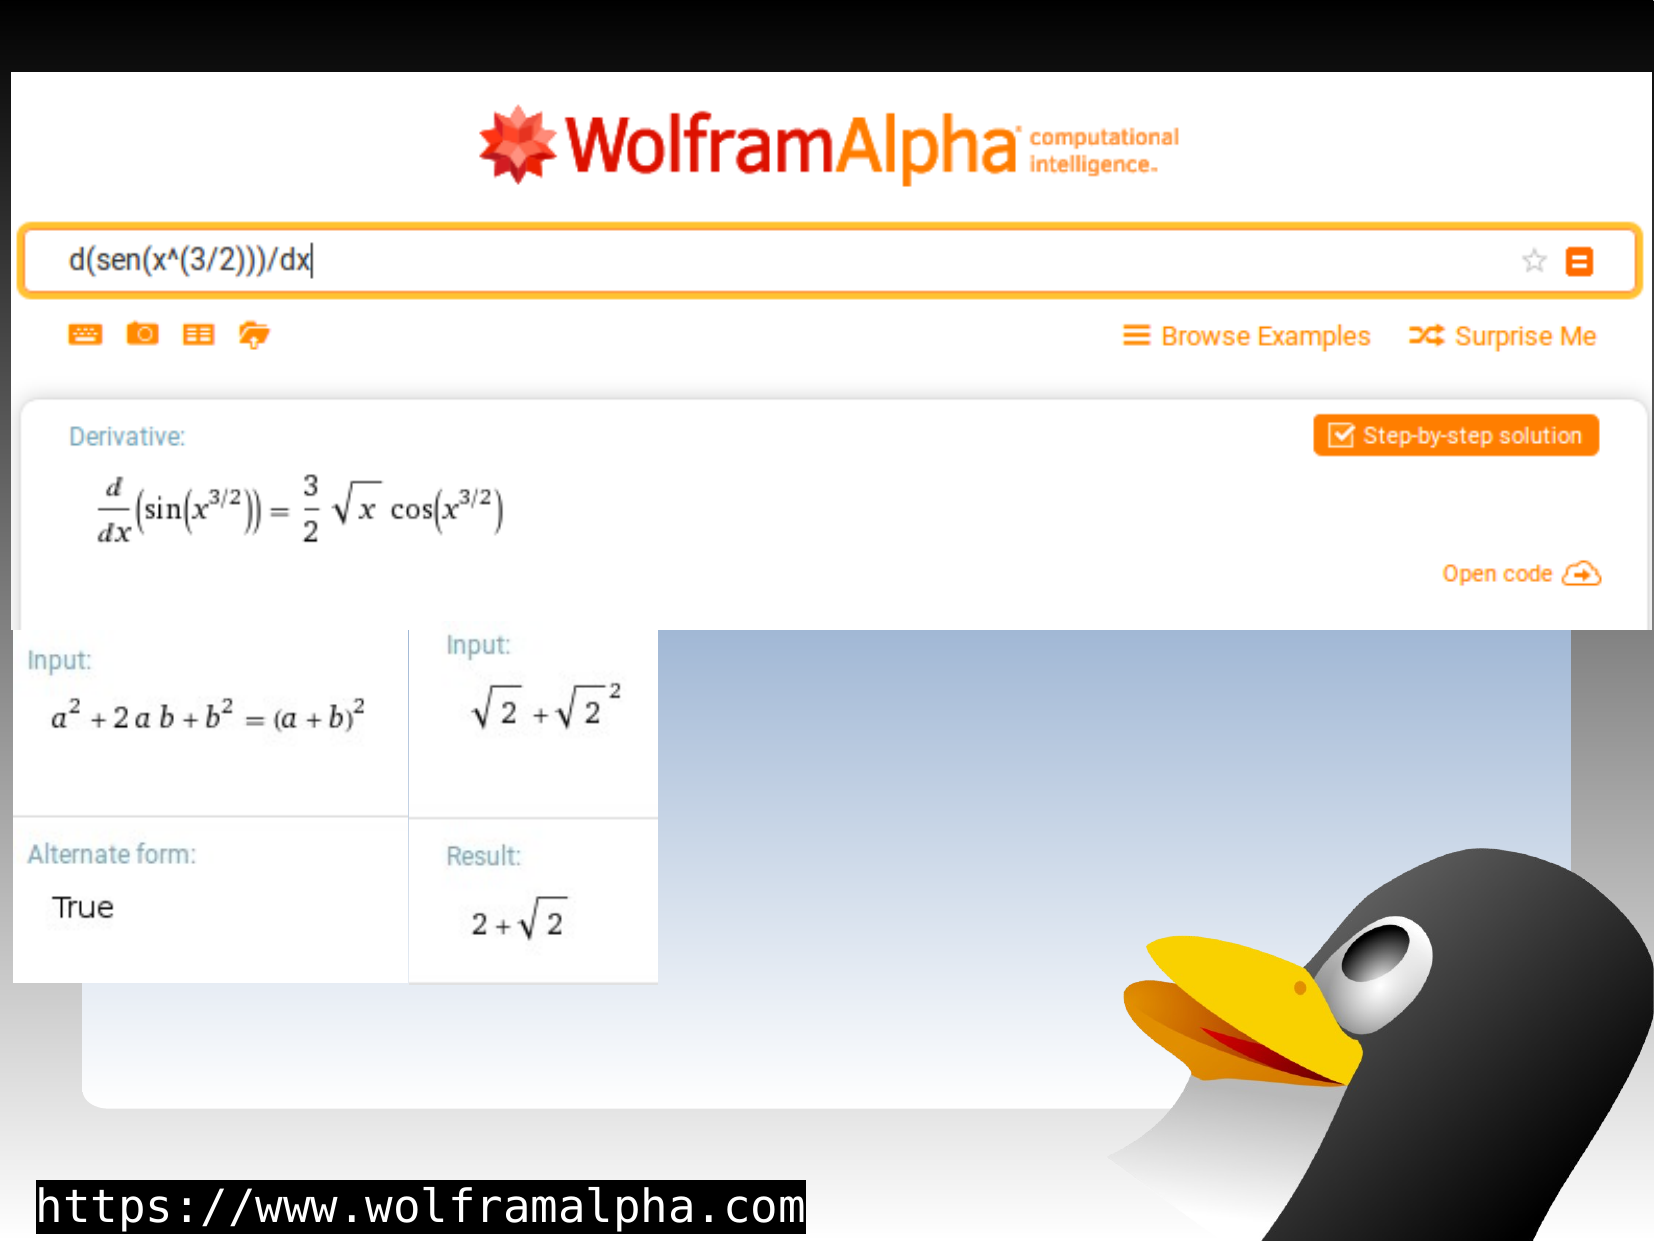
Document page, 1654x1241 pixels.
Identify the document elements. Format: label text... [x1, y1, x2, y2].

picture [11, 72, 1652, 985]
picture [1032, 696, 1654, 1241]
text_box https://www.wolframalpha.com [21, 1173, 957, 1241]
